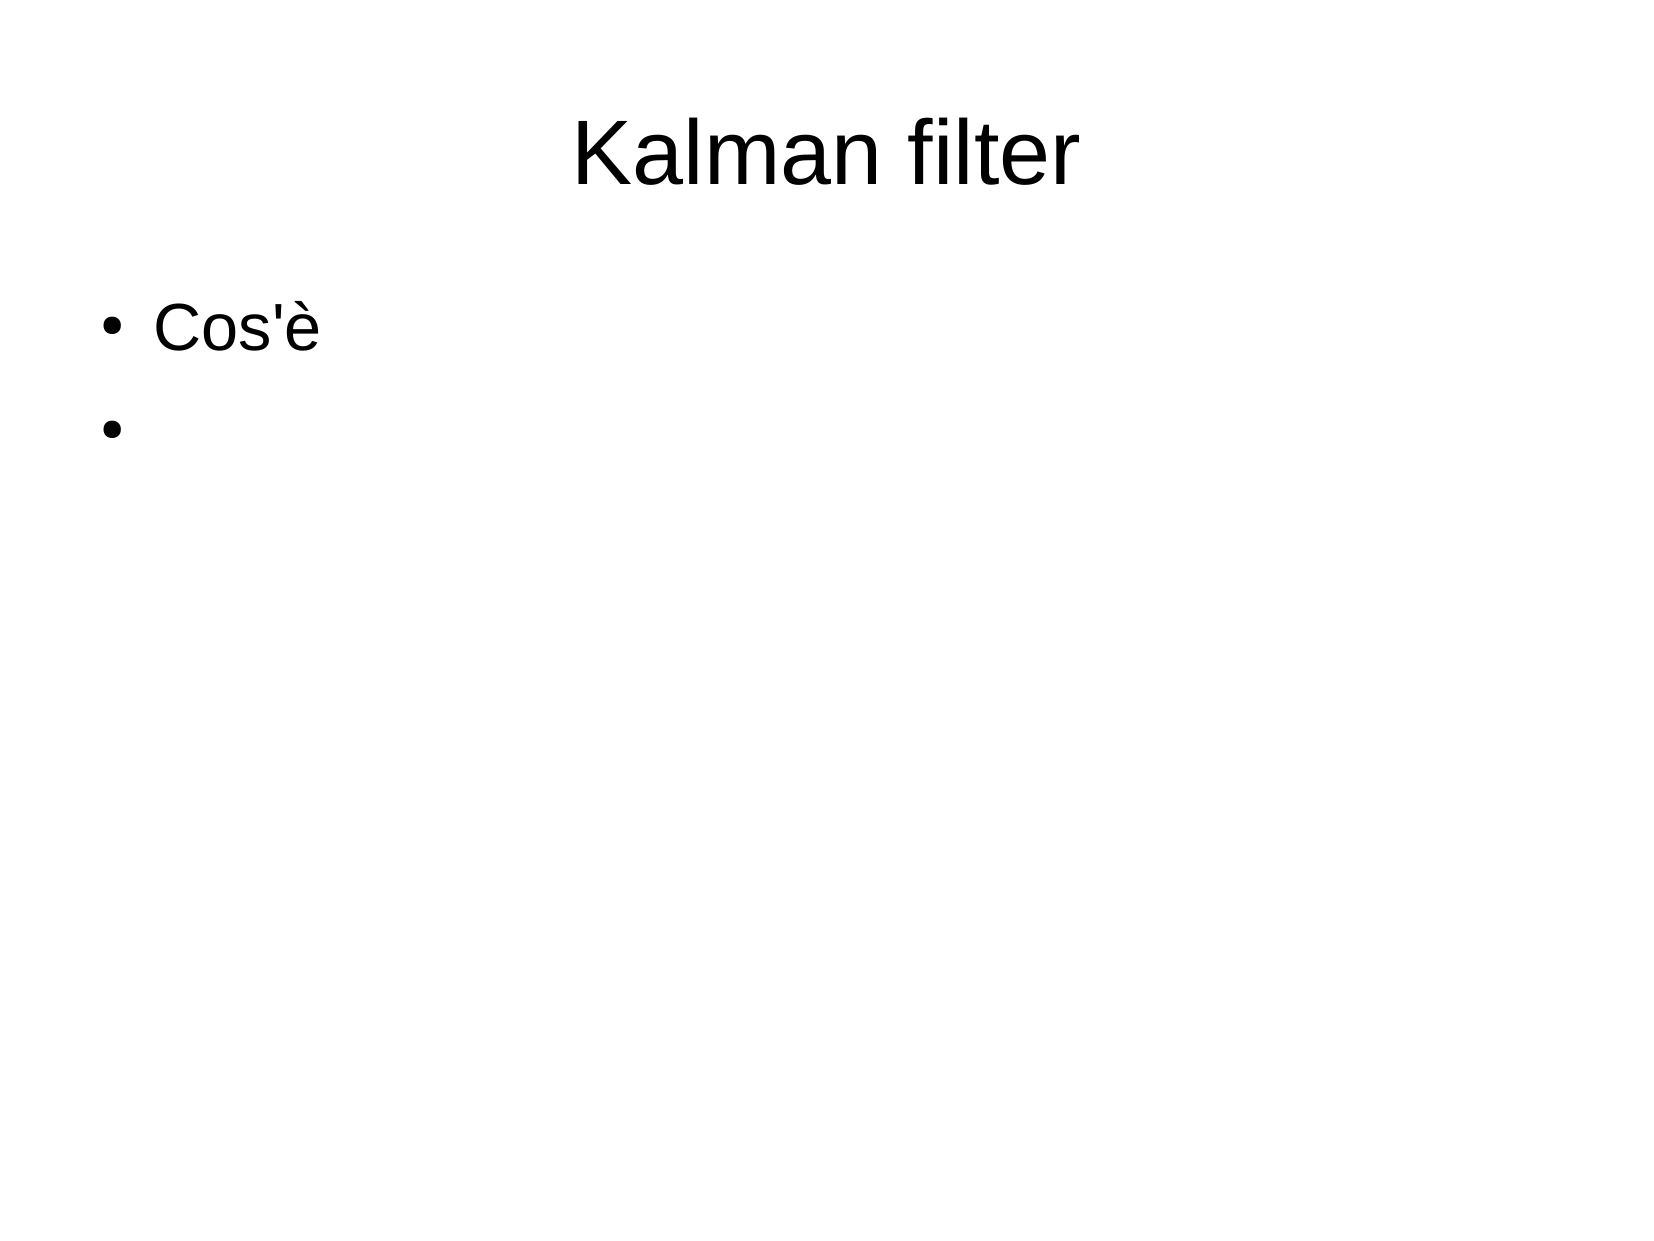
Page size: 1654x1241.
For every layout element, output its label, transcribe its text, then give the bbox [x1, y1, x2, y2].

list Cos'è [82, 290, 1571, 1109]
title Kalman filter [82, 49, 1571, 257]
